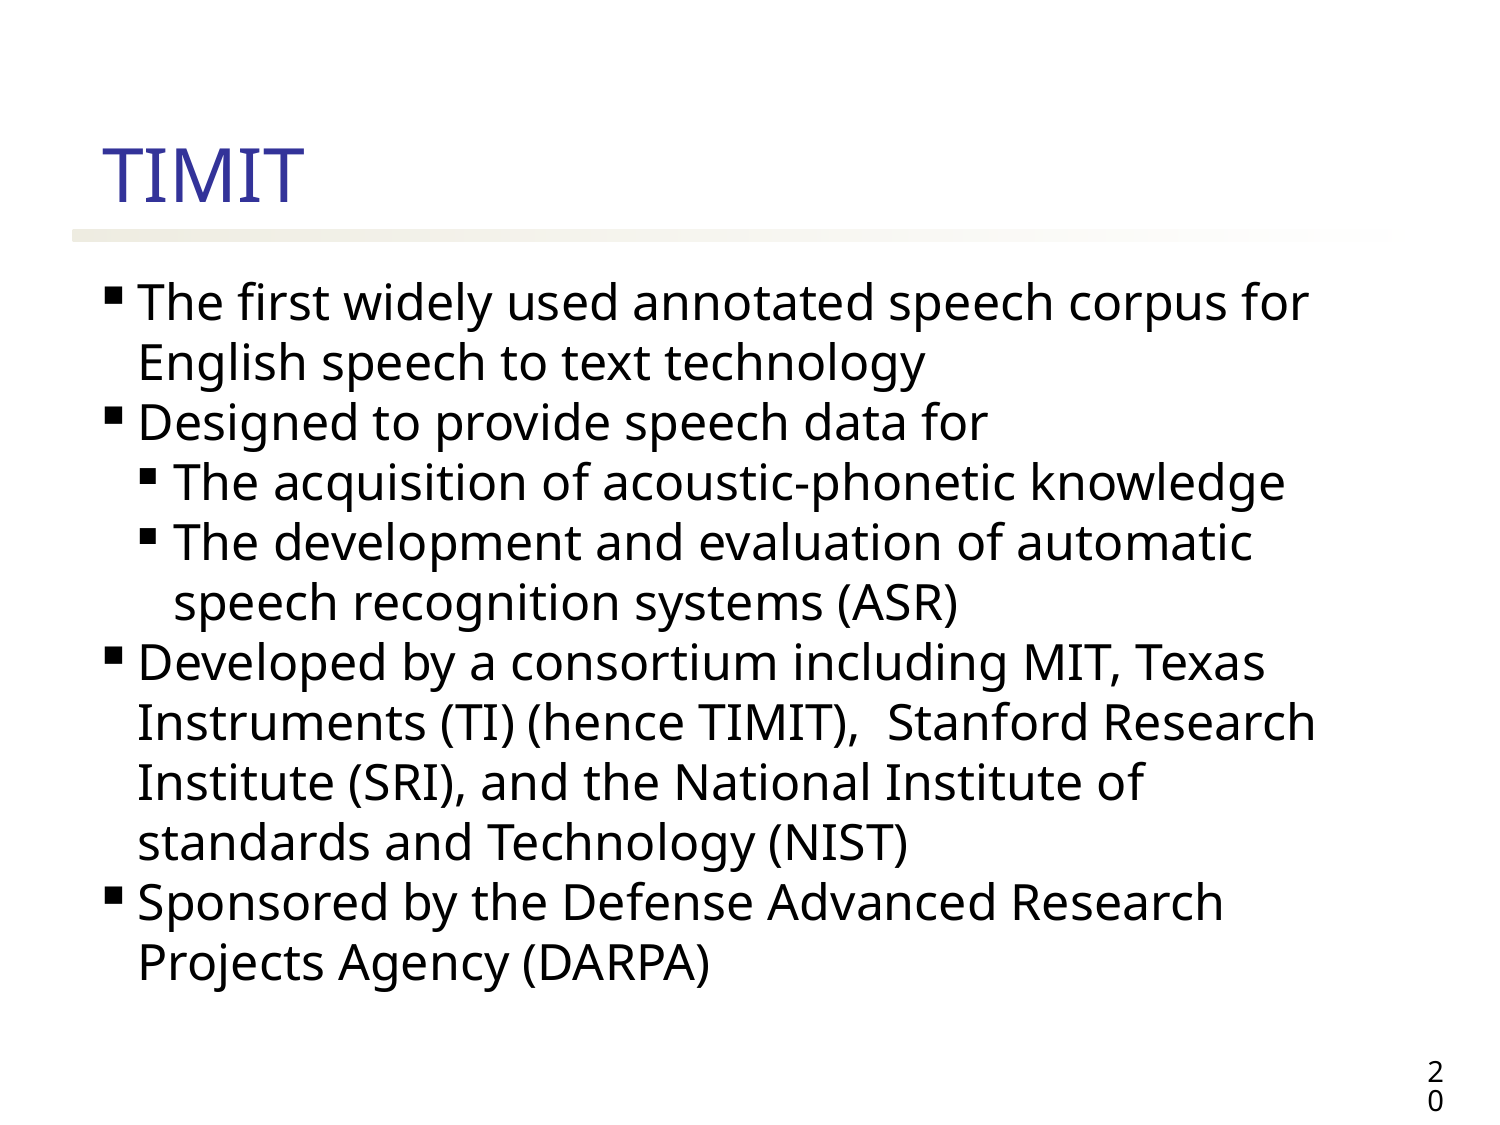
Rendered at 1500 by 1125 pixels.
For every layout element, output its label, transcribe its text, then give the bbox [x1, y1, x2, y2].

text_box TIMIT [87, 37, 1304, 225]
text_box The first widely used annotated speech corpus for English speech to text technology Designed to provide speech data for The acquisition of acoustic-phonetic knowledge The development and evaluation of automatic speech recognition systems (ASR) Developed by a consortium including MIT, Texas Instruments (TI) (hence TIMIT), Stanford Research Institute (SRI), and the National Institute of standards and Technology (NIST) Sponsored by the Defense Advanced Research Projects Agency (DARPA) [87, 262, 1363, 1075]
text_box <number> [1412, 1025, 1475, 1100]
